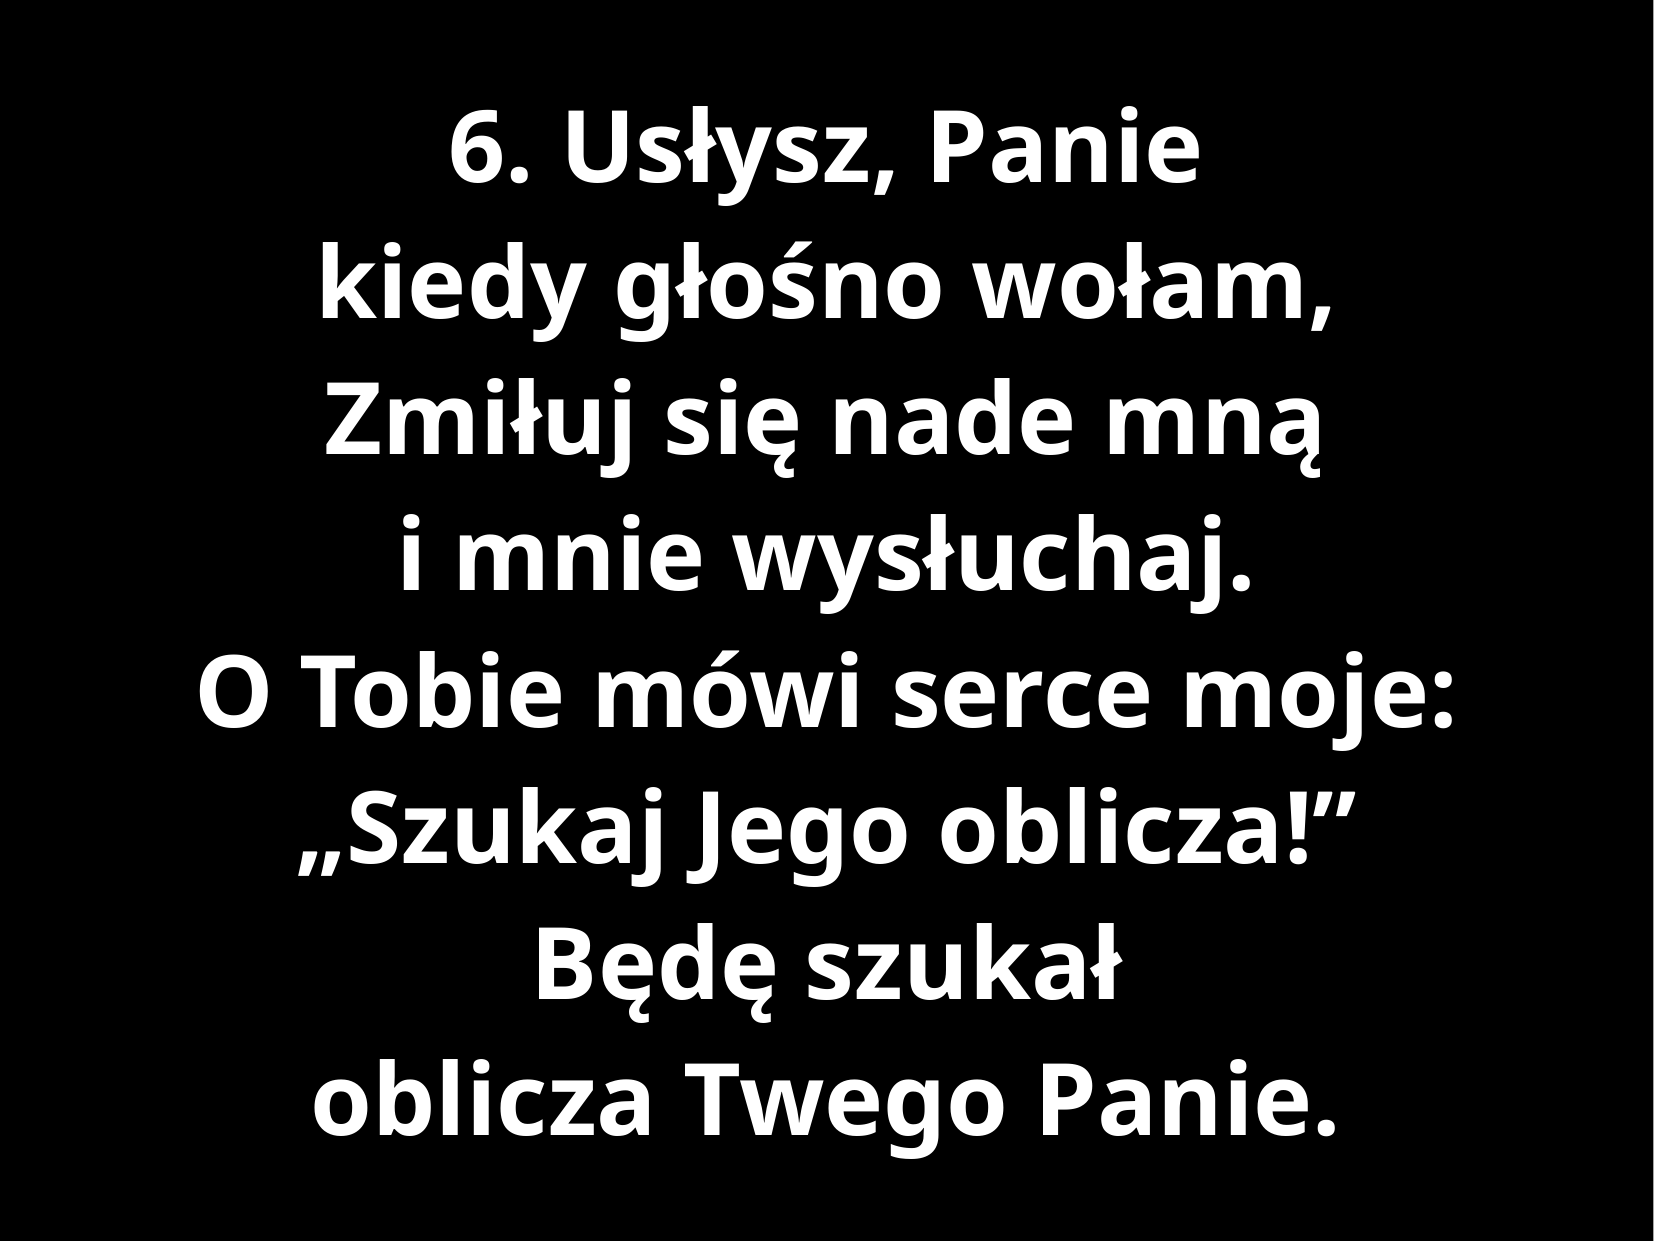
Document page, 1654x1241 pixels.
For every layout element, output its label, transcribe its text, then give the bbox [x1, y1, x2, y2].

title 6. Usłysz, Panie kiedy głośno wołam, Zmiłuj się nade mną i mnie wysłuchaj. O Tobie mówi serce moje: „Szukaj Jego oblicza!” Będę szukał oblicza Twego Panie. [0, 0, 1654, 1241]
